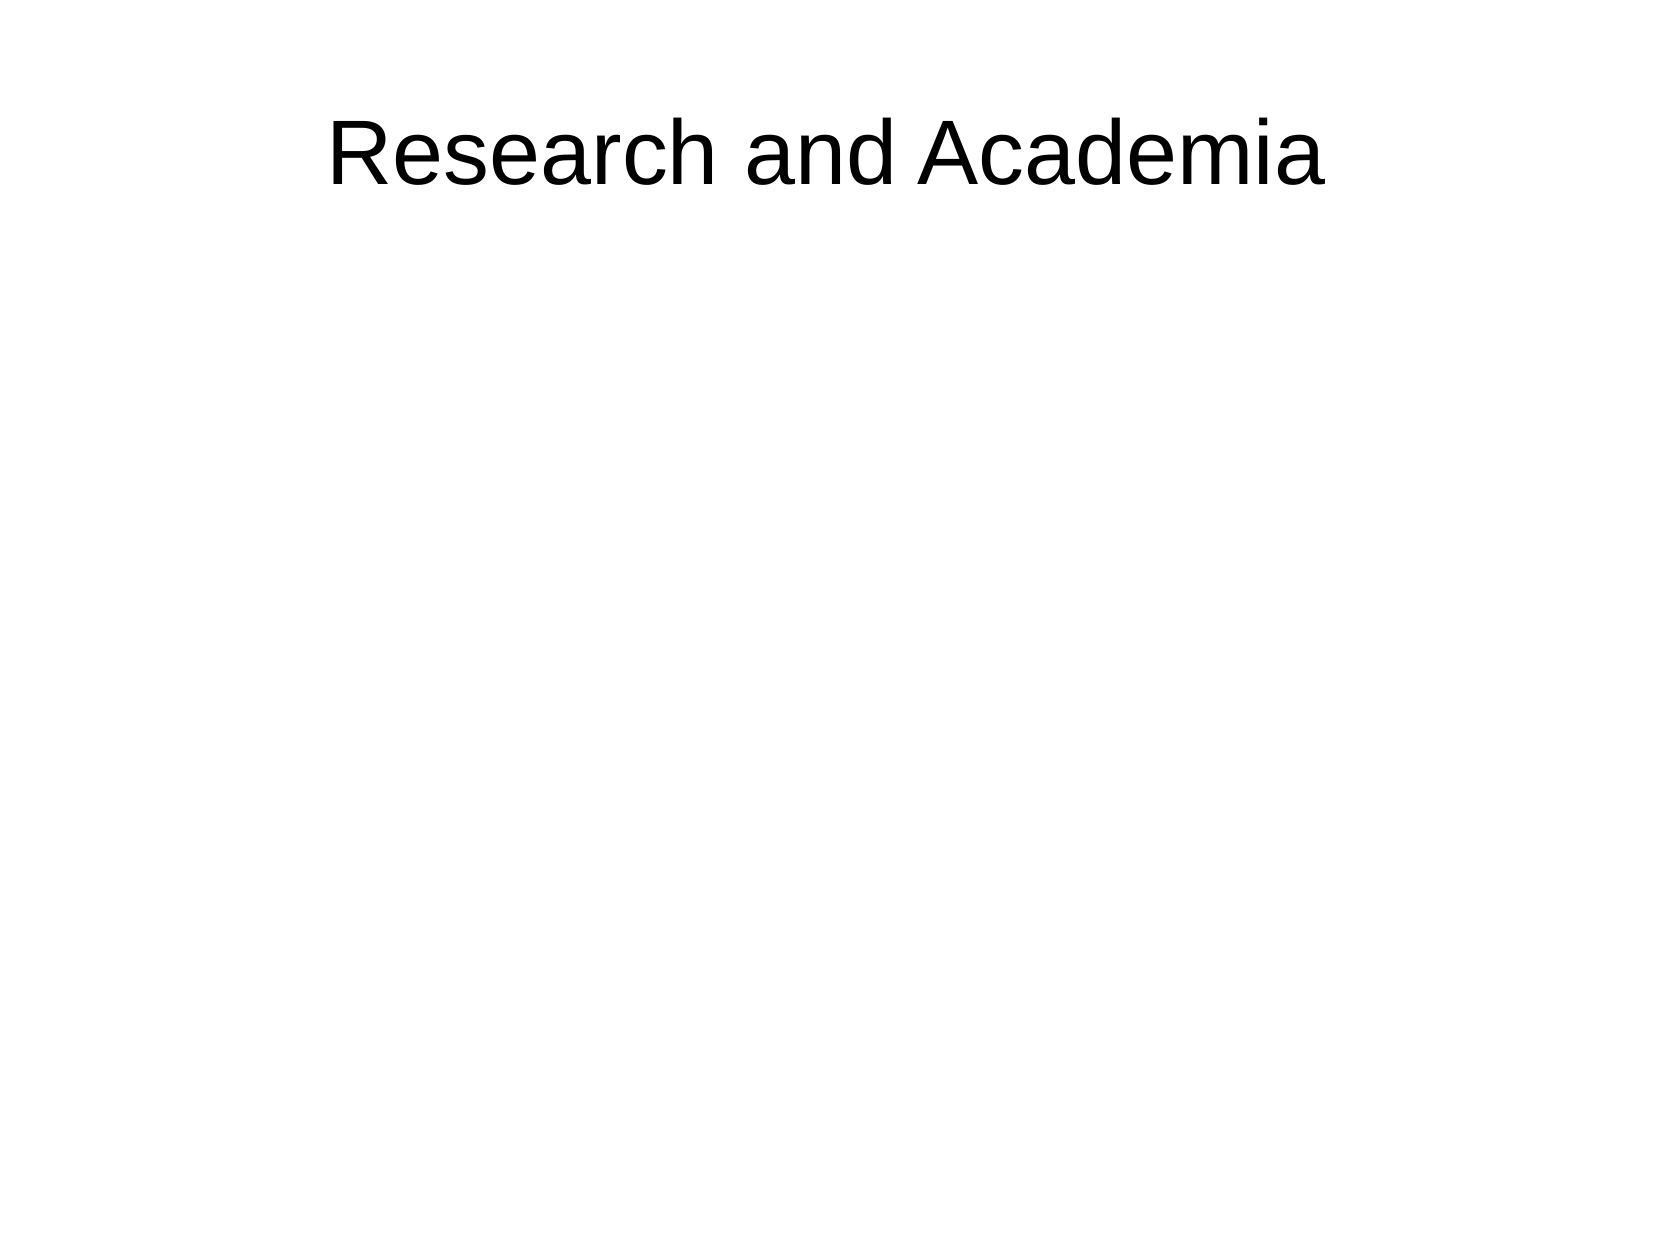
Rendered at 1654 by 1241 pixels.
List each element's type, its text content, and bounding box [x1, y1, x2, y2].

title Research and Academia [82, 49, 1571, 257]
